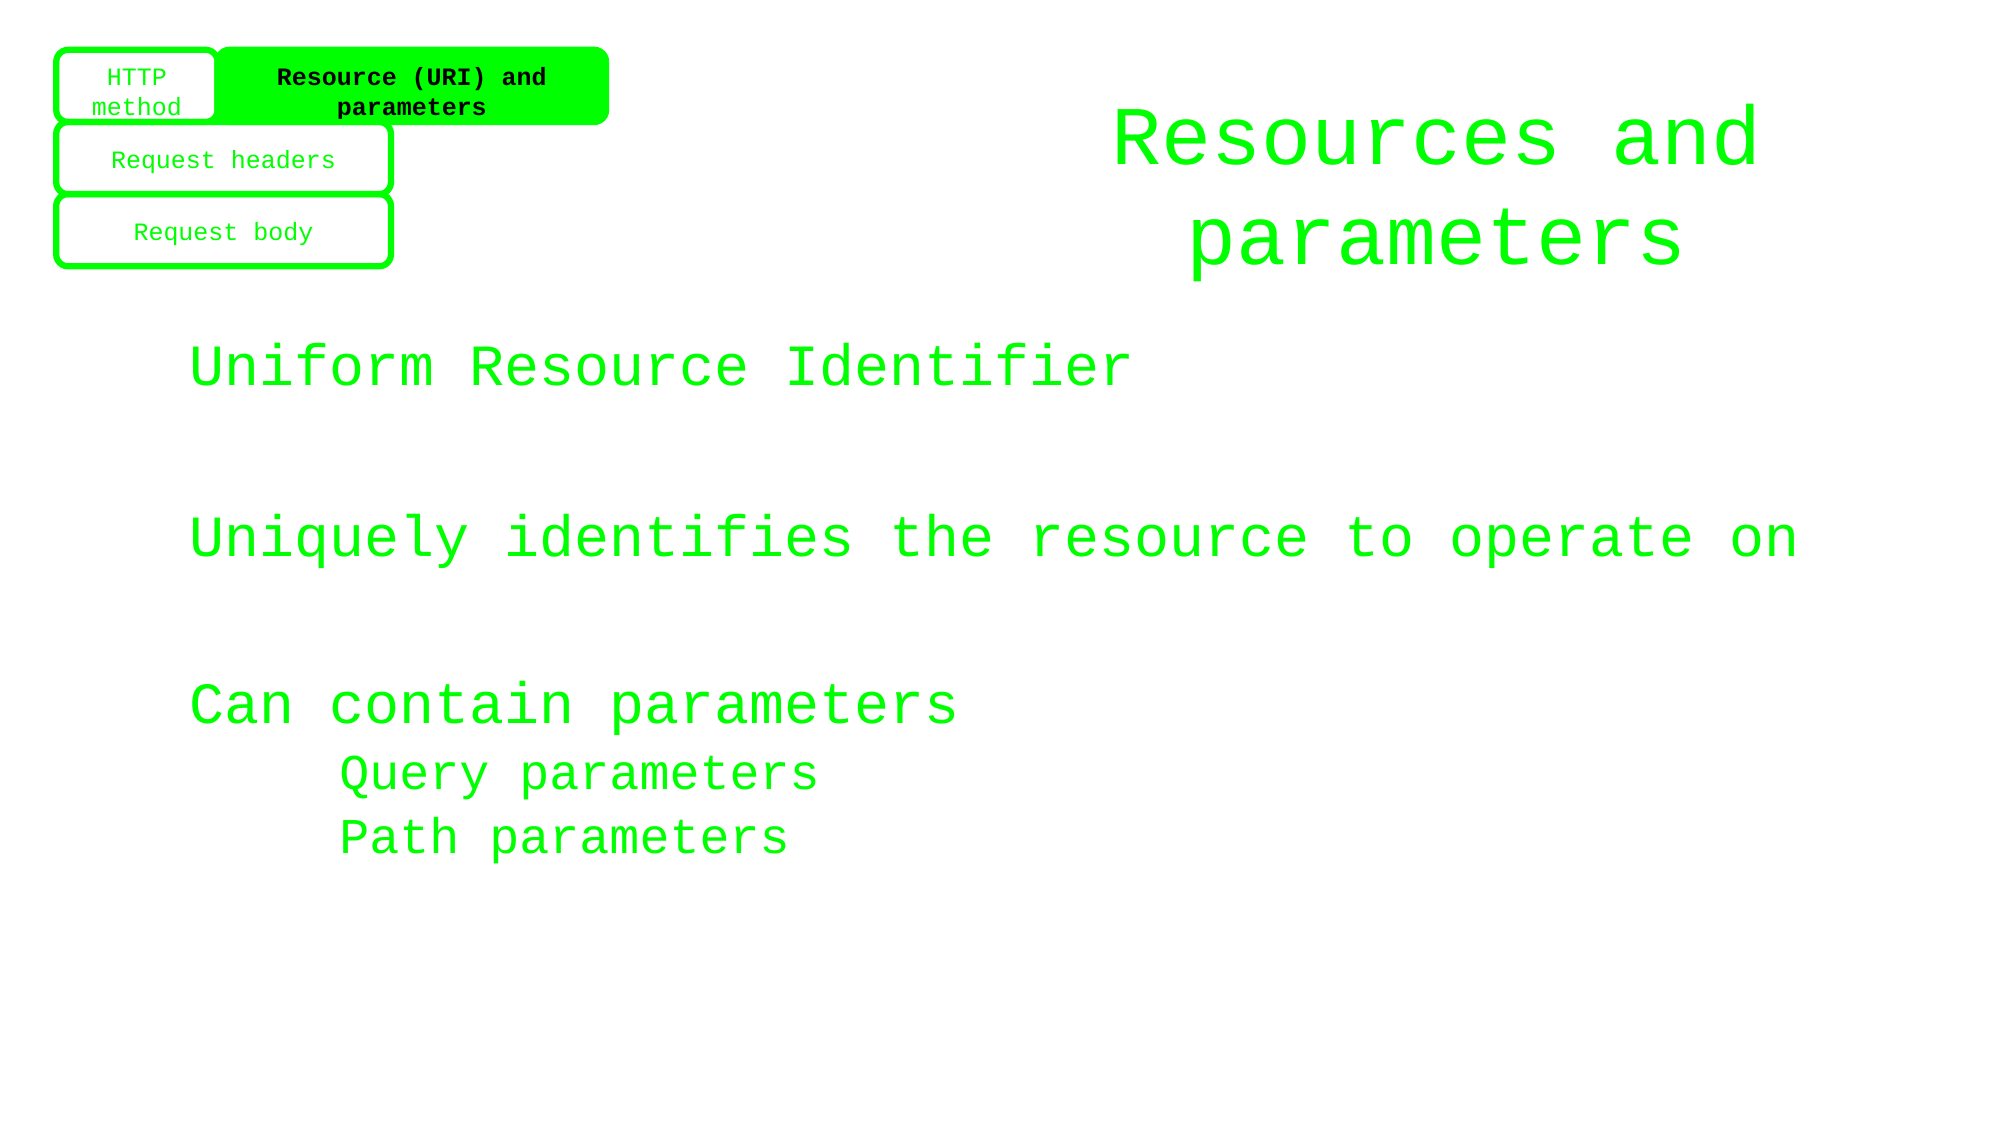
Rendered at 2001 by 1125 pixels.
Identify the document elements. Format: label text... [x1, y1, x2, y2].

text_box Request body [56, 194, 392, 267]
list Uniform Resource Identifier Uniquely identifies the resource to operate on Can contain parameters Query parameters Path parameters [136, 327, 1965, 1116]
text_box Resource (URI) and parameters [217, 49, 607, 123]
text_box HTTP method [56, 49, 217, 122]
text_box Resources and parameters [873, 73, 2000, 291]
text_box Request headers [56, 121, 392, 194]
